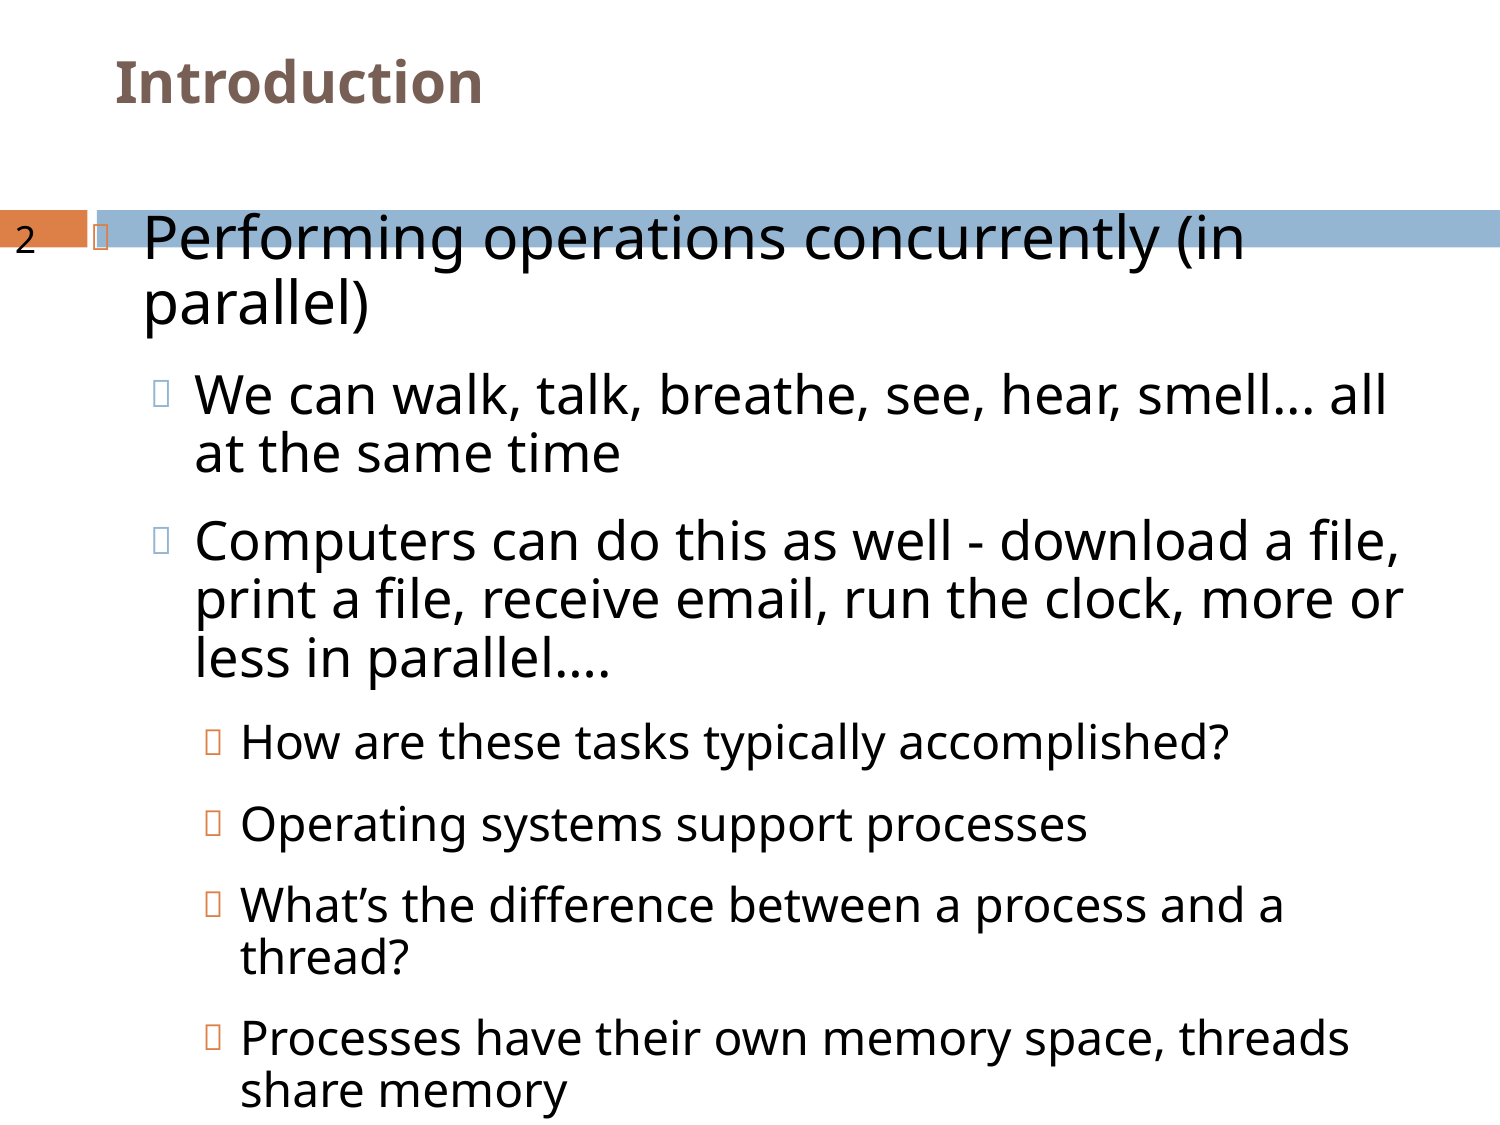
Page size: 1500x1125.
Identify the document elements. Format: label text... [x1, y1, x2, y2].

list Performing operations concurrently (in parallel) We can walk, talk, breathe, see, hear, smell... all at the same time Computers can do this as well - download a file, print a file, receive email, run the clock, more or less in parallel…. How are these tasks typically accomplished? Operating systems support processes What’s the difference between a process and a thread? Processes have their own memory space, threads share memory Hence processes are “heavyweight” while threads are “lightweight” Most programming languages do not allow concurrency Java supports concurrency as part of language and libraries [75, 200, 1438, 1063]
title Introduction [100, 37, 1438, 200]
slide_number <number> [0, 208, 75, 249]
